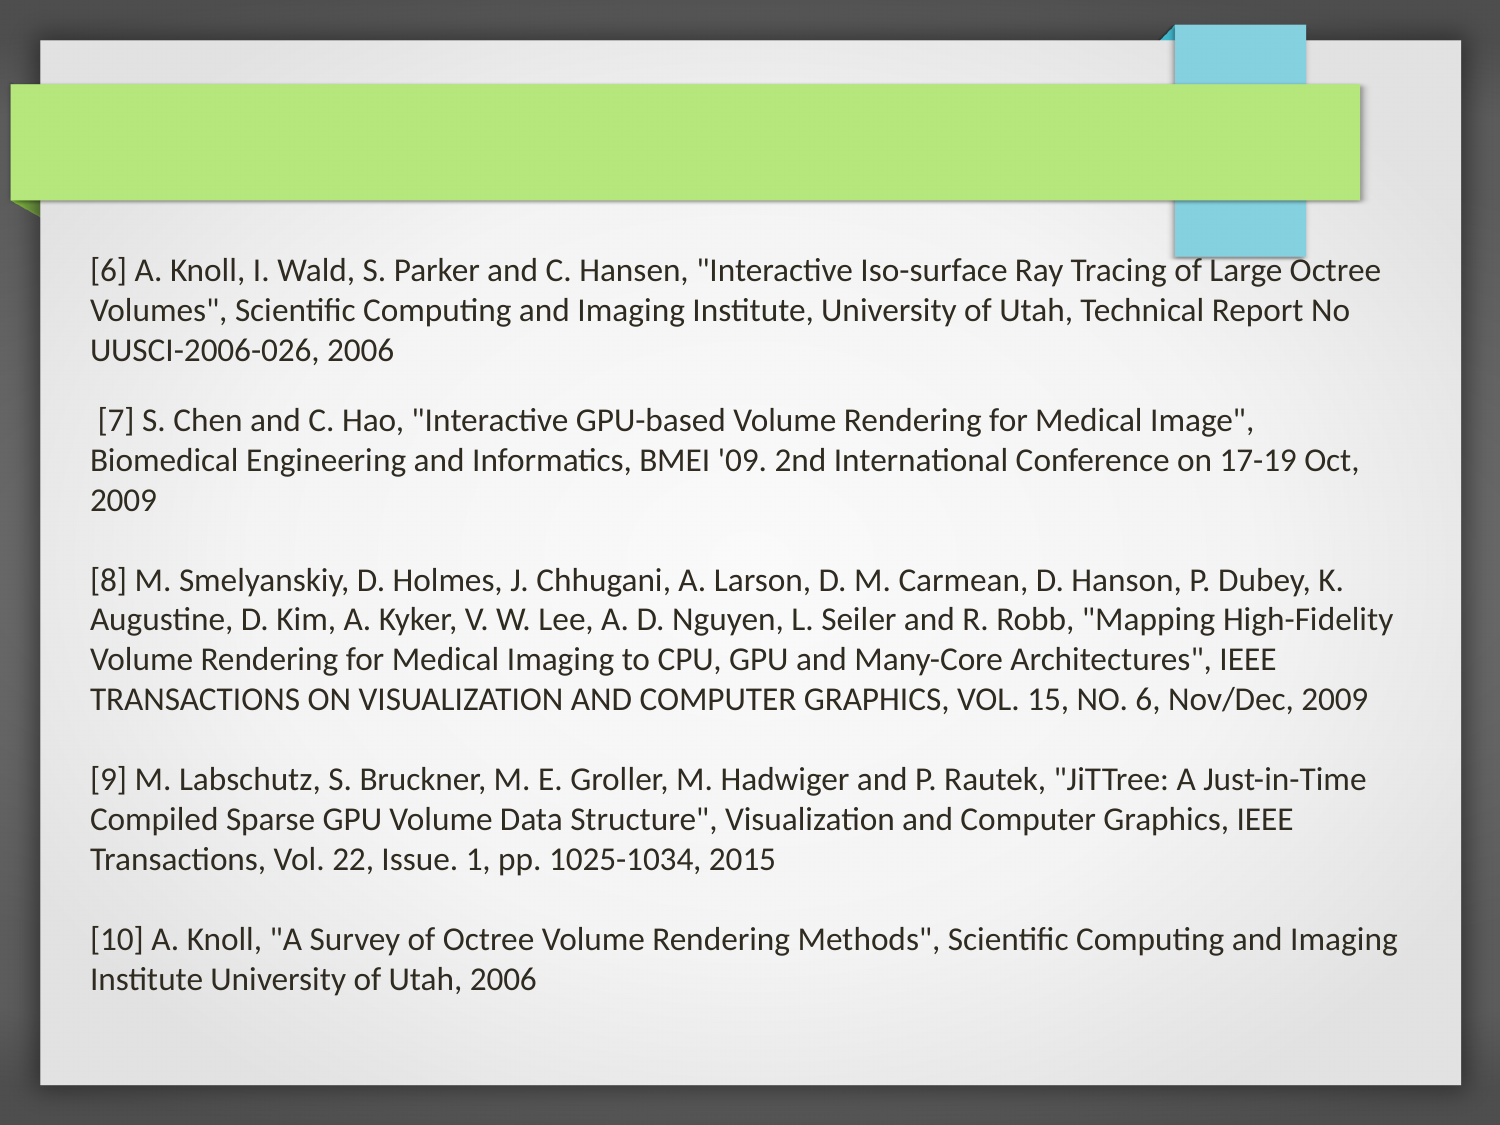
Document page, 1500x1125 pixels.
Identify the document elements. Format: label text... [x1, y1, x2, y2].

picture [0, 0, 1500, 1125]
list [6] A. Knoll, I. Wald, S. Parker and C. Hansen, "Interactive Iso-surface Ray Tracing of Large Octree Volumes", Scientific Computing and Imaging Institute, University of Utah, Technical Report No UUSCI-2006-026, 2006 [7] S. Chen and C. Hao, "Interactive GPU-based Volume Rendering for Medical Image", Biomedical Engineering and Informatics, BMEI '09. 2nd International Conference on 17-19 Oct, 2009 [8] M. Smelyanskiy, D. Holmes, J. Chhugani, A. Larson, D. M. Carmean, D. Hanson, P. Dubey, K. Augustine, D. Kim, A. Kyker, V. W. Lee, A. D. Nguyen, L. Seiler and R. Robb, "Mapping High-Fidelity Volume Rendering for Medical Imaging to CPU, GPU and Many-Core Architectures", IEEE TRANSACTIONS ON VISUALIZATION AND COMPUTER GRAPHICS, VOL. 15, NO. 6, Nov/Dec, 2009 [9] M. Labschutz, S. Bruckner, M. E. Groller, M. Hadwiger and P. Rautek, "JiTTree: A Just-in-Time Compiled Sparse GPU Volume Data Structure", Visualization and Computer Graphics, IEEE Transactions, Vol. 22, Issue. 1, pp. 1025-1034, 2015 [10] A. Knoll, "A Survey of Octree Volume Rendering Methods", Scientific Computing and Imaging Institute University of Utah, 2006 [75, 200, 1425, 1018]
